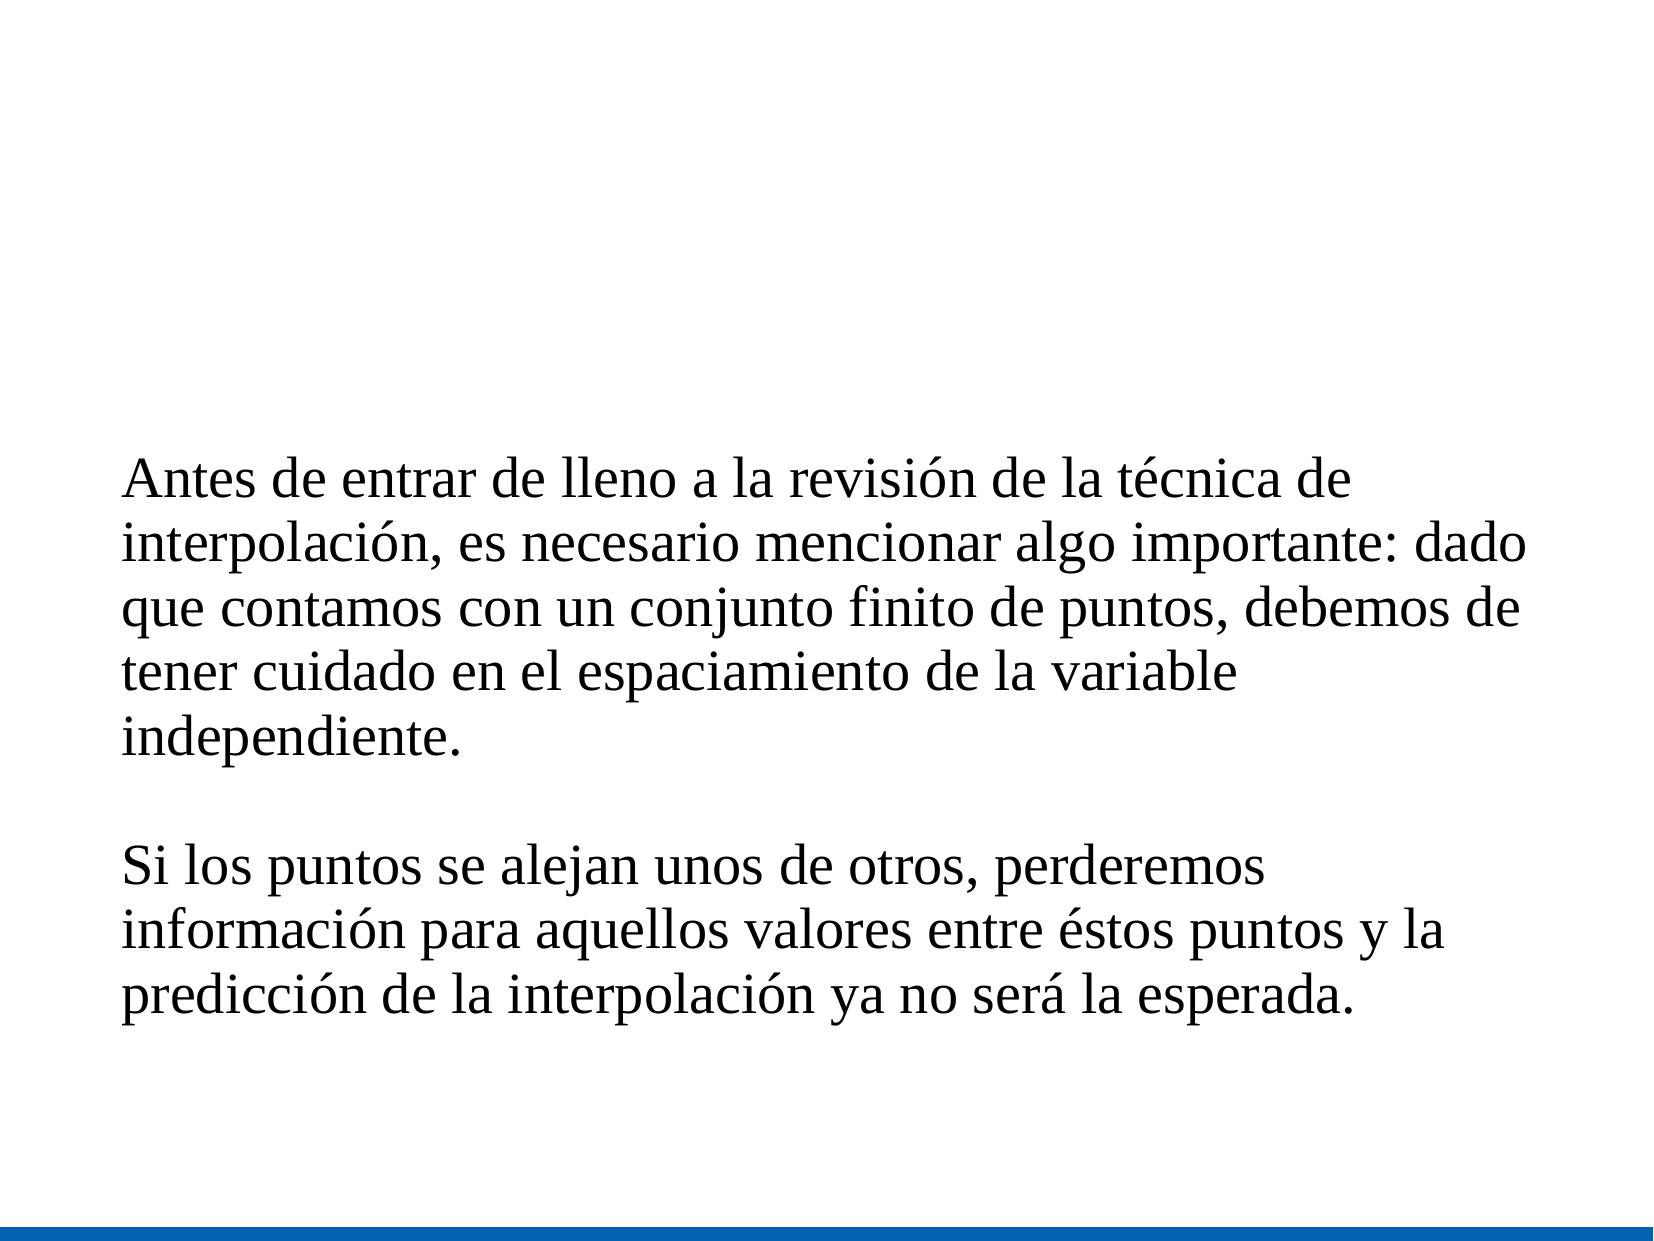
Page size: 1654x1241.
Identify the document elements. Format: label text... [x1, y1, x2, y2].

subtitle Antes de entrar de lleno a la revisión de la técnica de interpolación, es necesario mencionar algo importante: dado que contamos con un conjunto finito de puntos, debemos de tener cuidado en el espaciamiento de la variable independiente. Si los puntos se alejan unos de otros, perderemos información para aquellos valores entre éstos puntos y la predicción de la interpolación ya no será la esperada. [121, 344, 1533, 1127]
